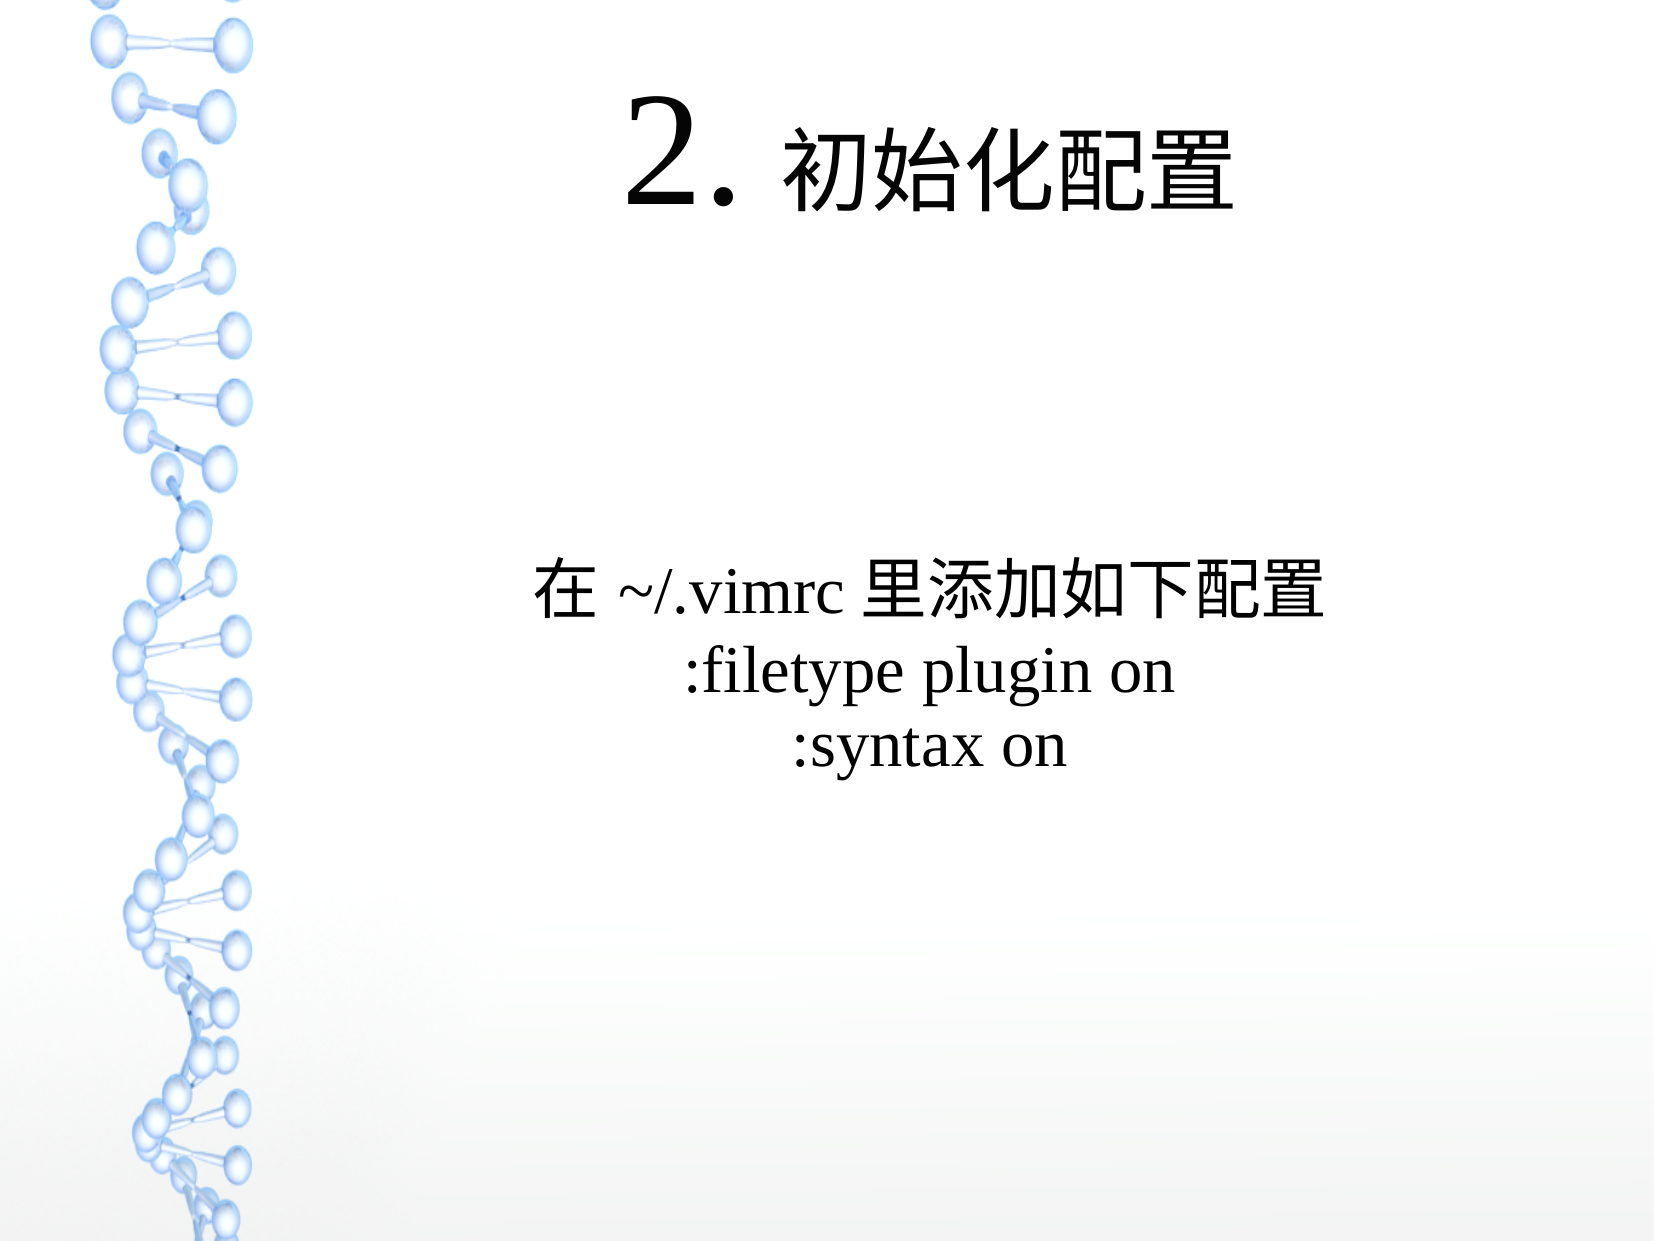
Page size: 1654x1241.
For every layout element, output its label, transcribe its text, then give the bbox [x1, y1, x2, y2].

subtitle 在~/.vimrc里添加如下配置 :filetype plugin on :syntax on [265, 299, 1595, 1019]
picture [0, 0, 1654, 1241]
title 2.初始化配置 [265, 47, 1595, 252]
